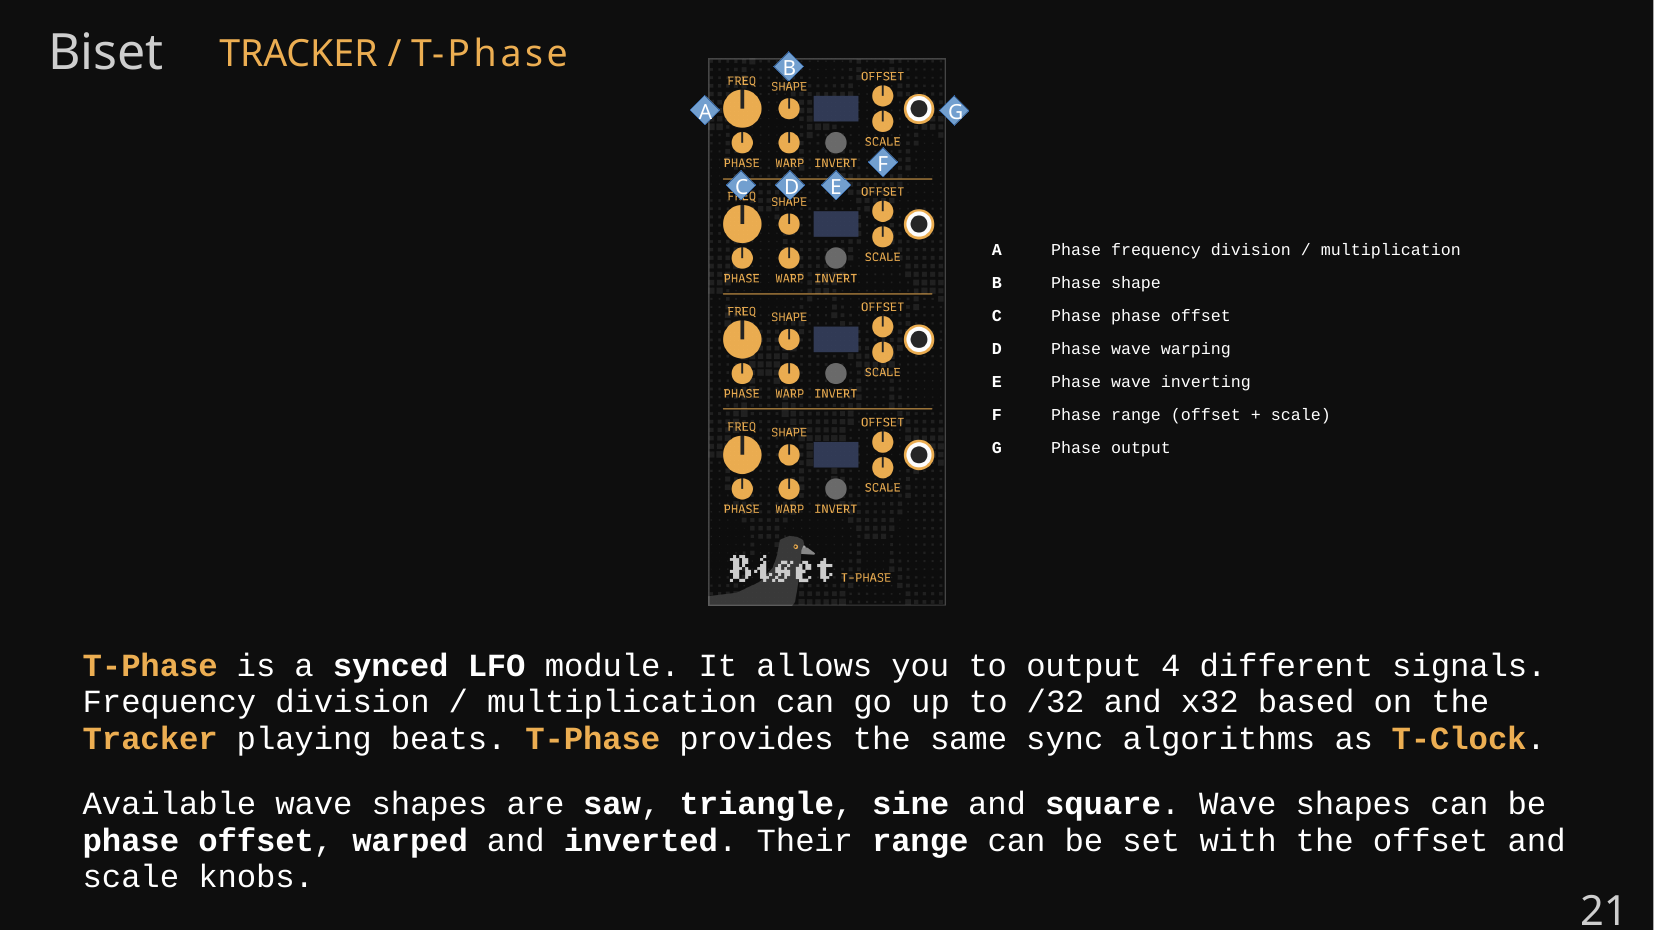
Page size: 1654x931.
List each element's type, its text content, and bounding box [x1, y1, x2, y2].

list T-Phase is a synced LFO module. It allows you to output 4 different signals. Frequency division / multiplication can go up to /32 and x32 based on the Tracker playing beats. T-Phase provides the same sync algorithms as T-Clock. Available wave shapes are saw, triangle, sine and square. Wave shapes can be phase offset, warped and inverted. Their range can be set with the offset and scale knobs. [82, 649, 1571, 902]
list A Phase frequency division / multiplication B Phase shape C Phase phase offset D Phase wave warping E Phase wave inverting F Phase range (offset + scale) G Phase output [991, 242, 1612, 461]
title Biset [5, 23, 207, 77]
text_box E [815, 164, 859, 205]
text_box G [933, 89, 977, 130]
text_box B [768, 45, 812, 86]
text_box C [720, 164, 764, 205]
text_box TRACKER / T-Phase [204, 19, 680, 216]
picture [708, 58, 946, 606]
text_box D [769, 164, 813, 205]
text_box 21 [1565, 873, 1654, 931]
text_box A [684, 89, 728, 130]
text_box F [862, 141, 906, 182]
